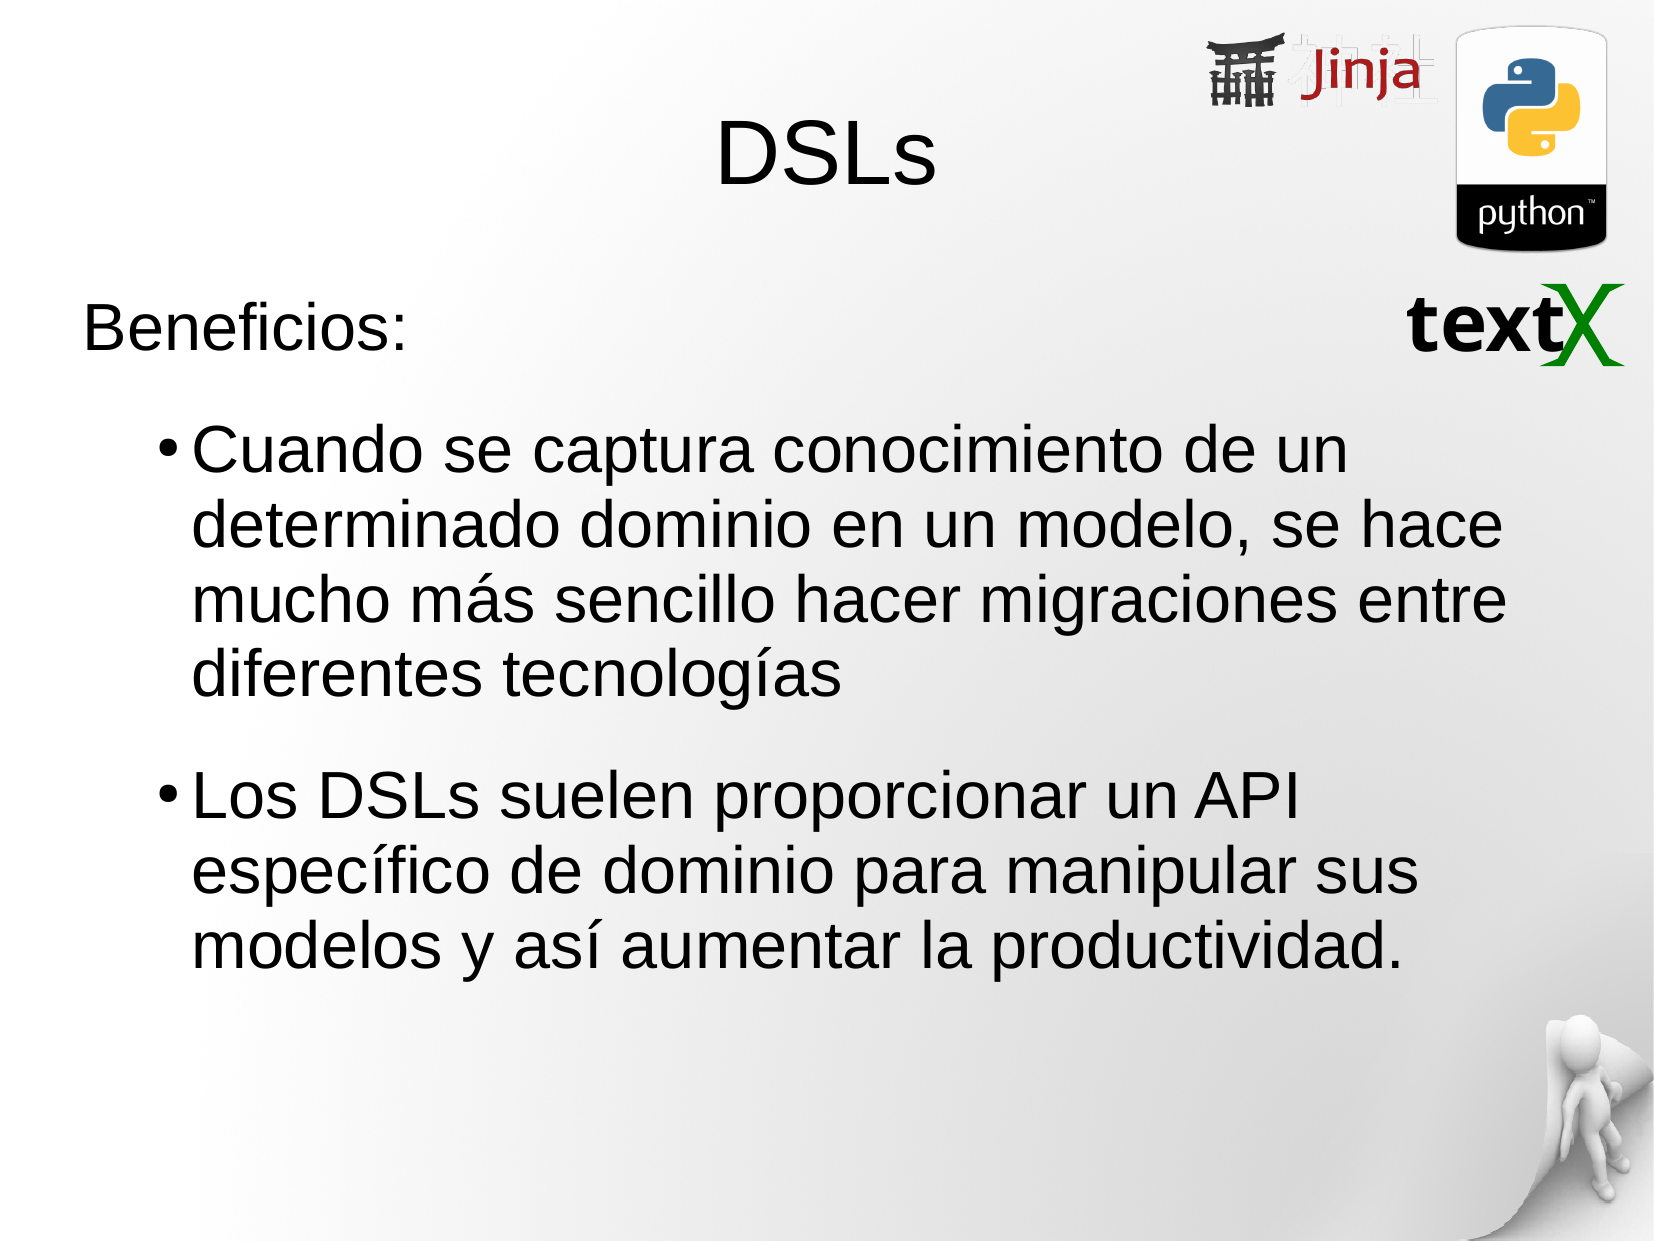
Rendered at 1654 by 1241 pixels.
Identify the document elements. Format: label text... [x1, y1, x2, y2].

title DSLs [82, 49, 1571, 257]
picture [0, 0, 1654, 1241]
subtitle Beneficios: Cuando se captura conocimiento de un determinado dominio en un modelo, se hace mucho más sencillo hacer migraciones entre diferentes tecnologías Los DSLs suelen proporcionar un API específico de dominio para manipular sus modelos y así aumentar la productividad. [82, 290, 1571, 1010]
